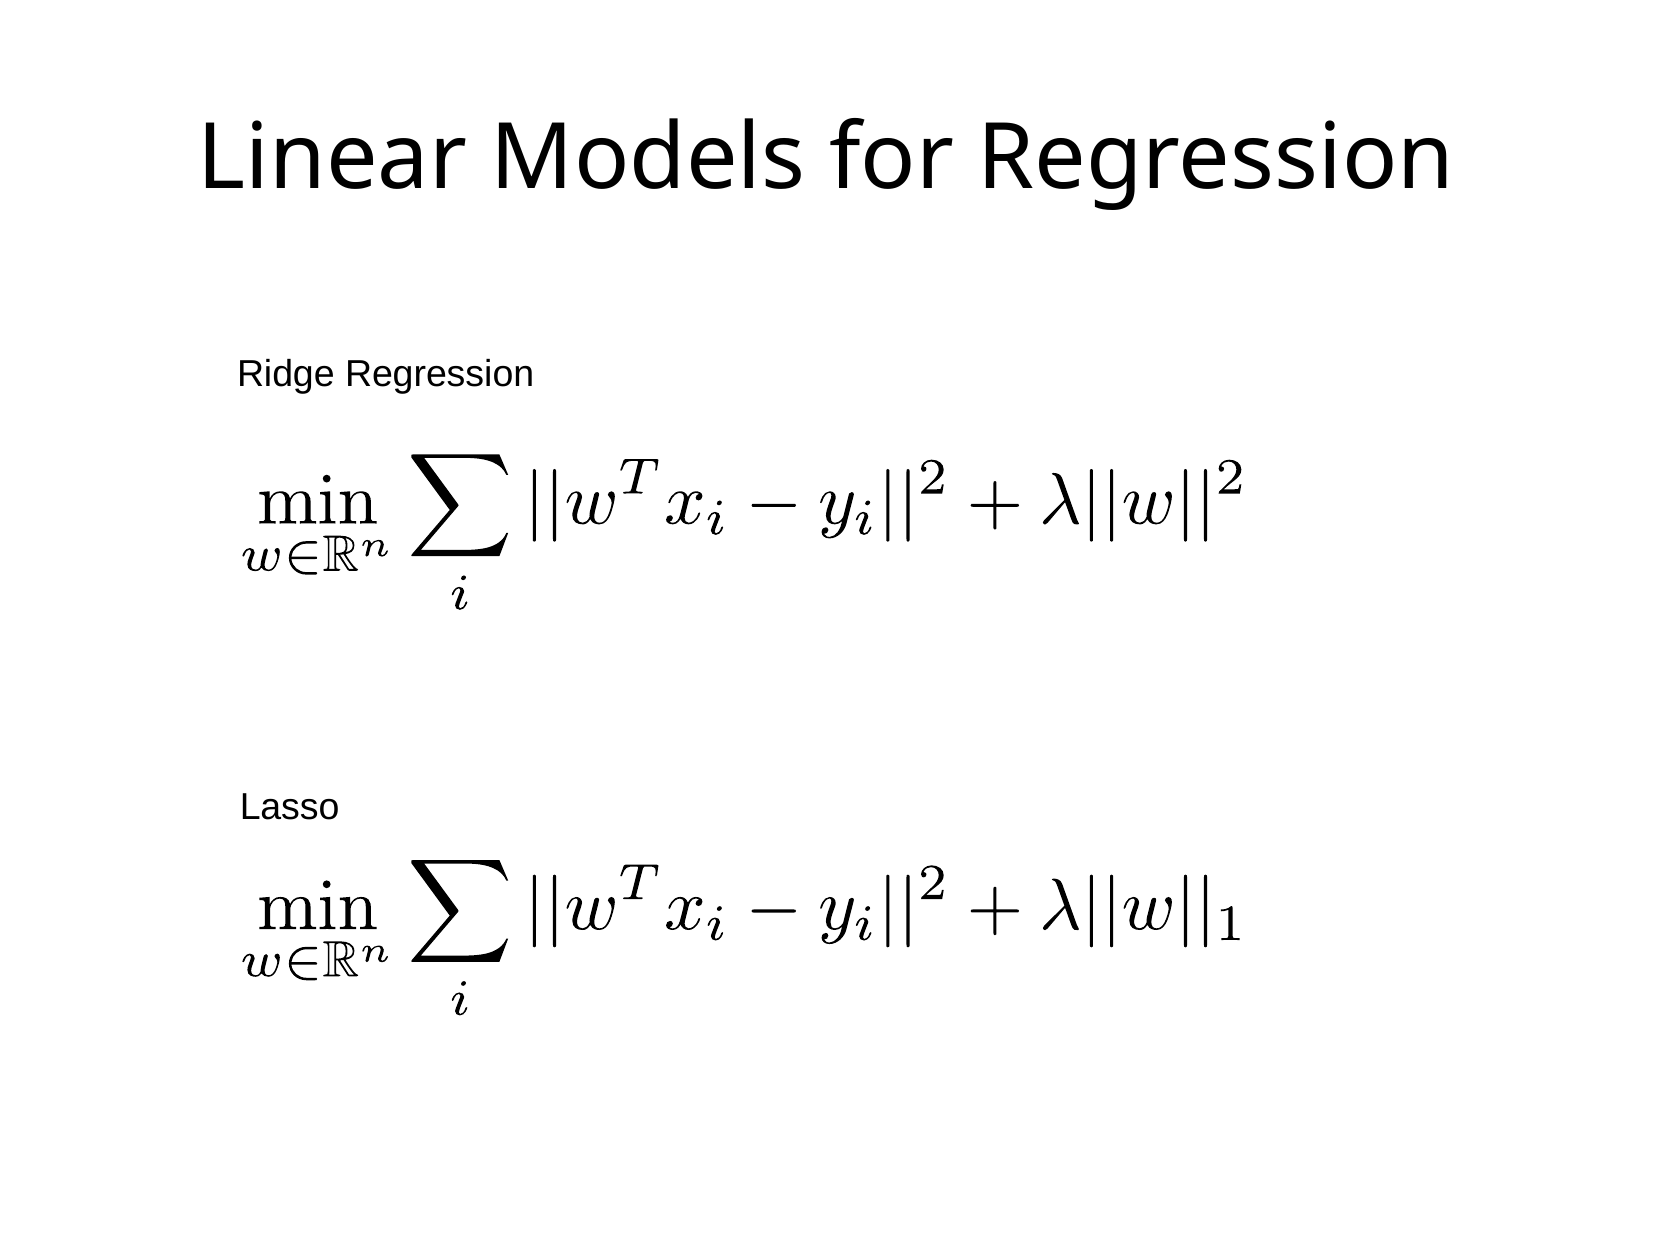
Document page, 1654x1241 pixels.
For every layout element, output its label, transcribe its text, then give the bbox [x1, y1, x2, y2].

text_box [240, 852, 1245, 1016]
title Linear Models for Regression [82, 49, 1571, 257]
text_box Lasso [225, 778, 676, 836]
text_box [240, 447, 1245, 610]
text_box Ridge Regression [222, 345, 673, 402]
